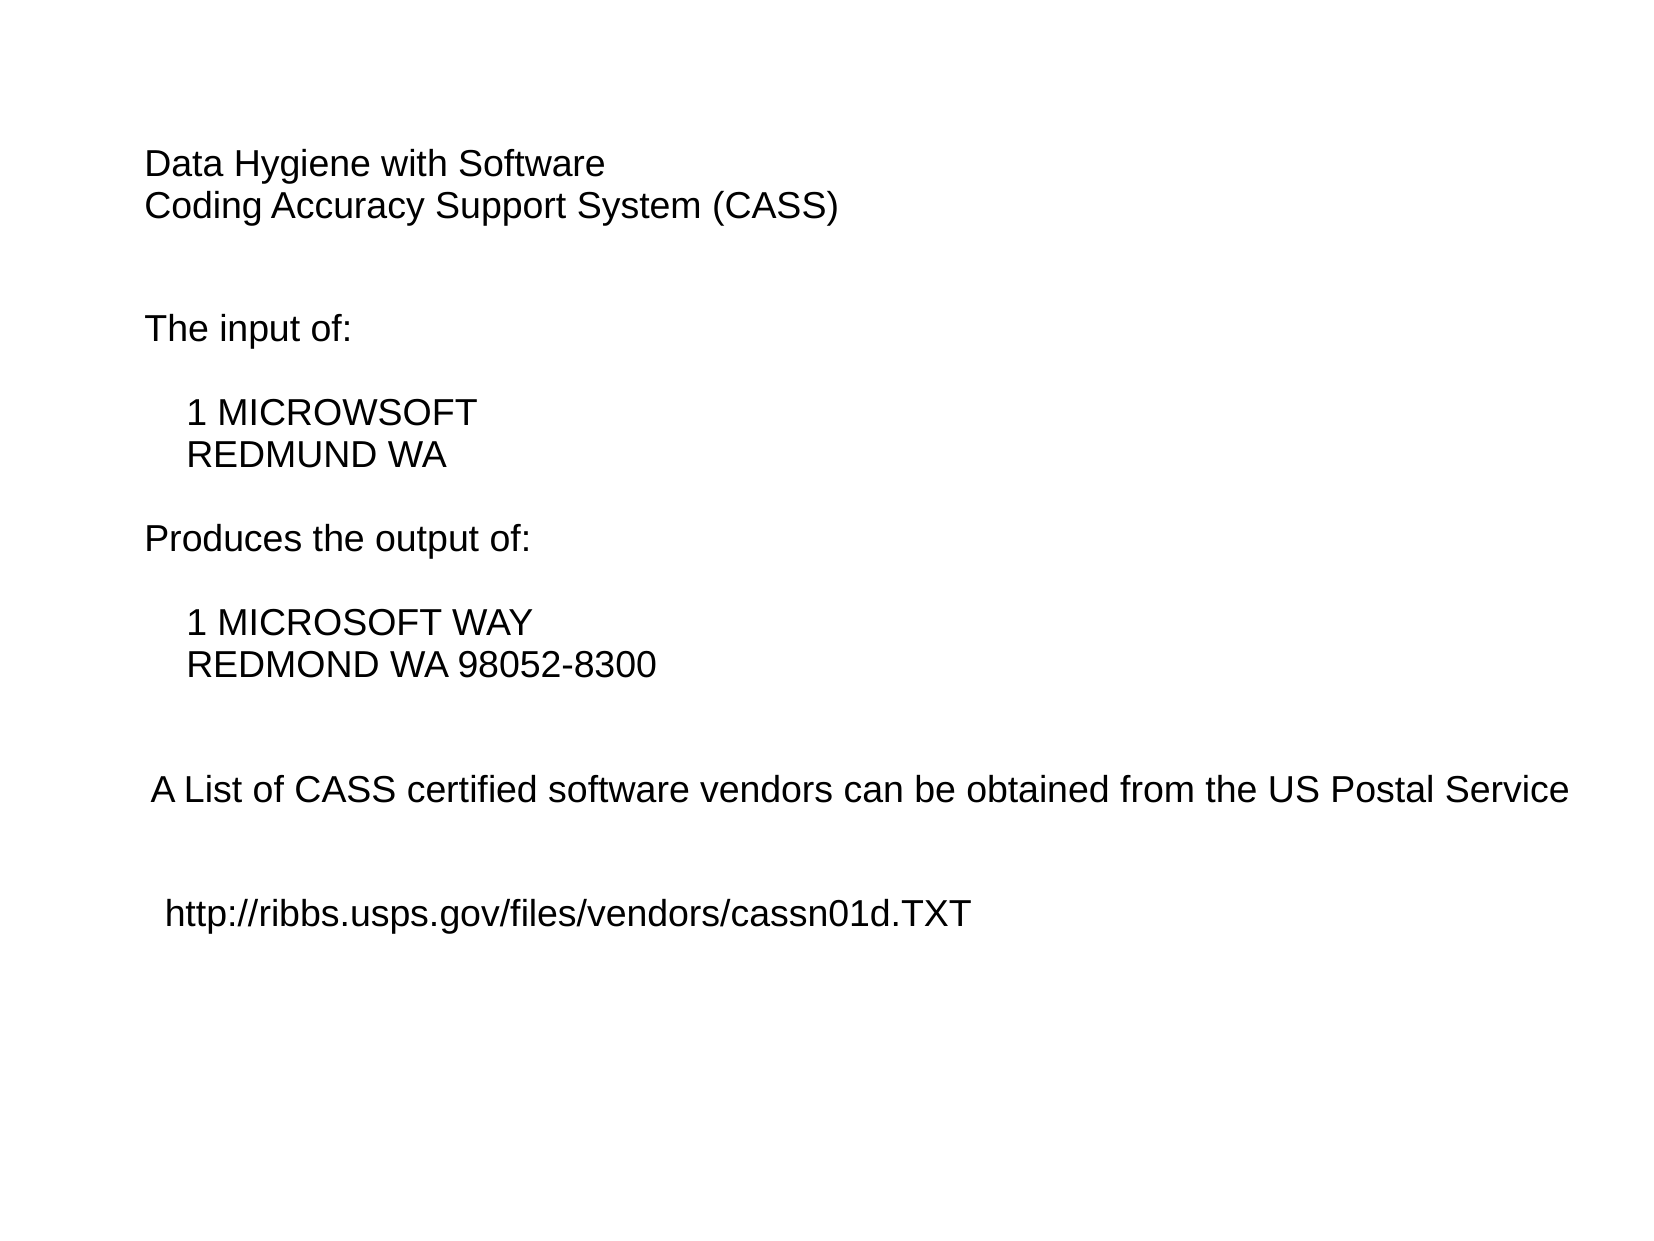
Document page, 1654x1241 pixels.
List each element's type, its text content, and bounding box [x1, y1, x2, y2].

text_box Data Hygiene with Software Coding Accuracy Support System (CASS) [129, 135, 856, 234]
text_box A List of CASS certified software vendors can be obtained from the US Postal Service [135, 760, 1588, 818]
text_box The input of: 1 MICROWSOFT REDMUND WA Produces the output of: 1 MICROSOFT WAY REDMOND WA 98052-8300 [129, 300, 673, 693]
text_box http://ribbs.usps.gov/files/vendors/cassn01d.TXT [150, 885, 989, 942]
